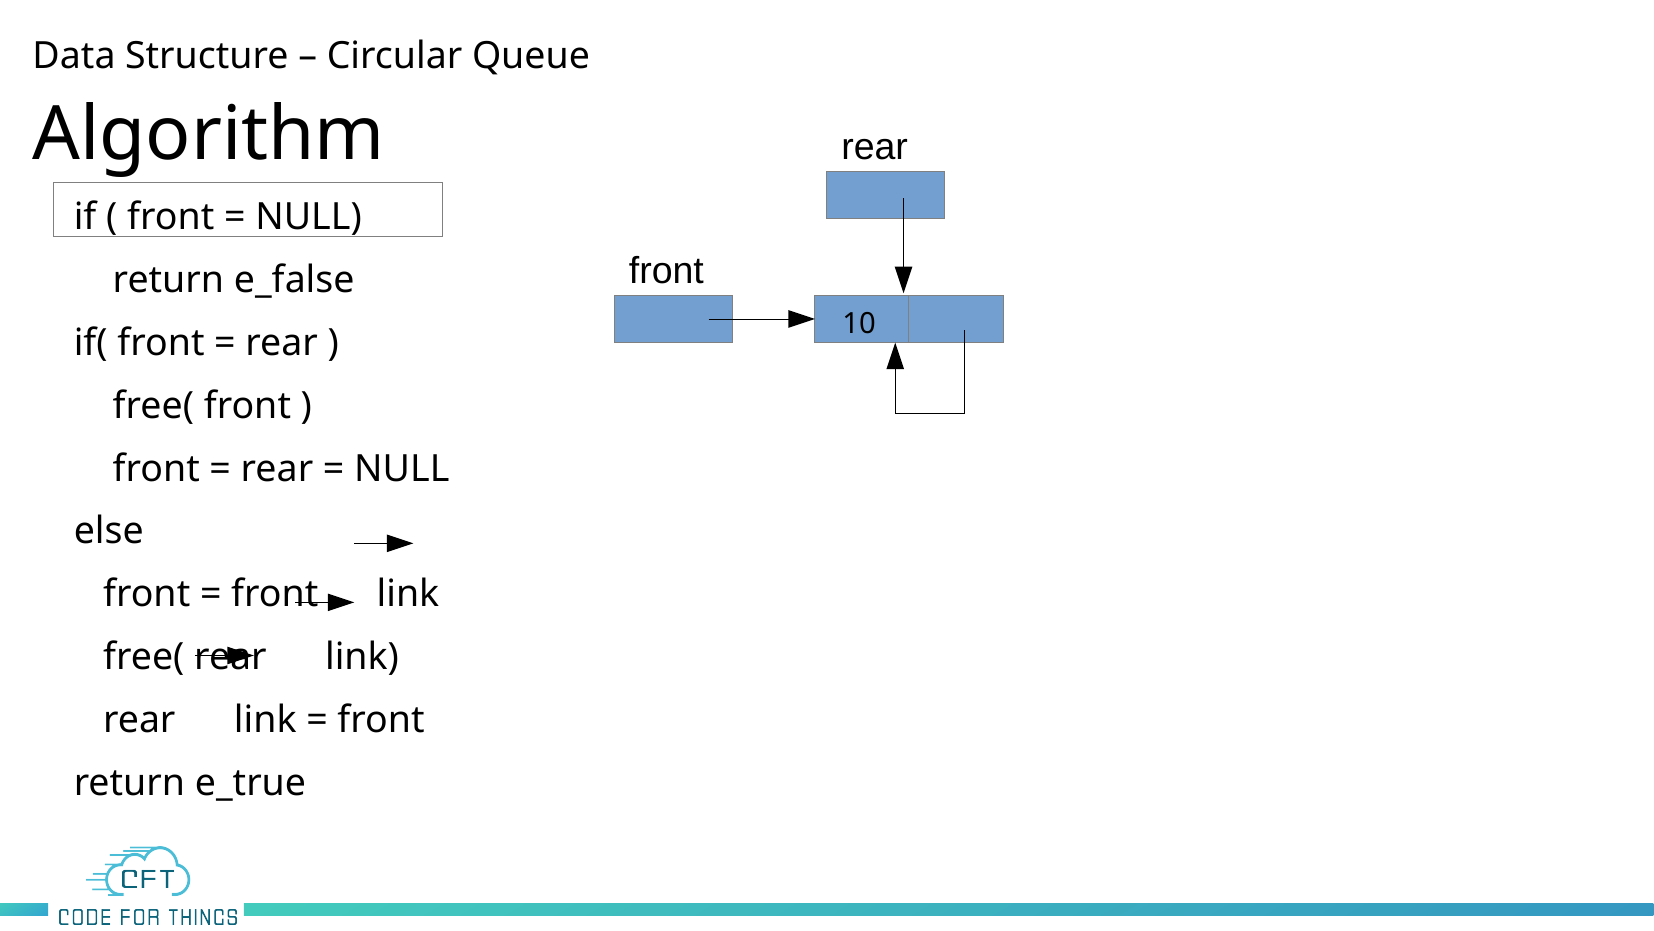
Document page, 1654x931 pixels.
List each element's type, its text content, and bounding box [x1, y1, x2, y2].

text_box 10 [827, 295, 910, 345]
text_box [826, 171, 945, 219]
text_box [910, 295, 1004, 343]
picture [59, 851, 237, 925]
text_box if ( front = NULL) return e_false if( front = rear ) free( front ) front = rear = NULL else front = front link free( rear link) rear link = front return e_true [0, 182, 727, 851]
text_box front [614, 242, 730, 300]
text_box [814, 295, 827, 343]
text_box rear [826, 118, 942, 175]
text_box [614, 295, 733, 343]
title Data Structure – Circular Queue Algorithm [32, 11, 1524, 199]
